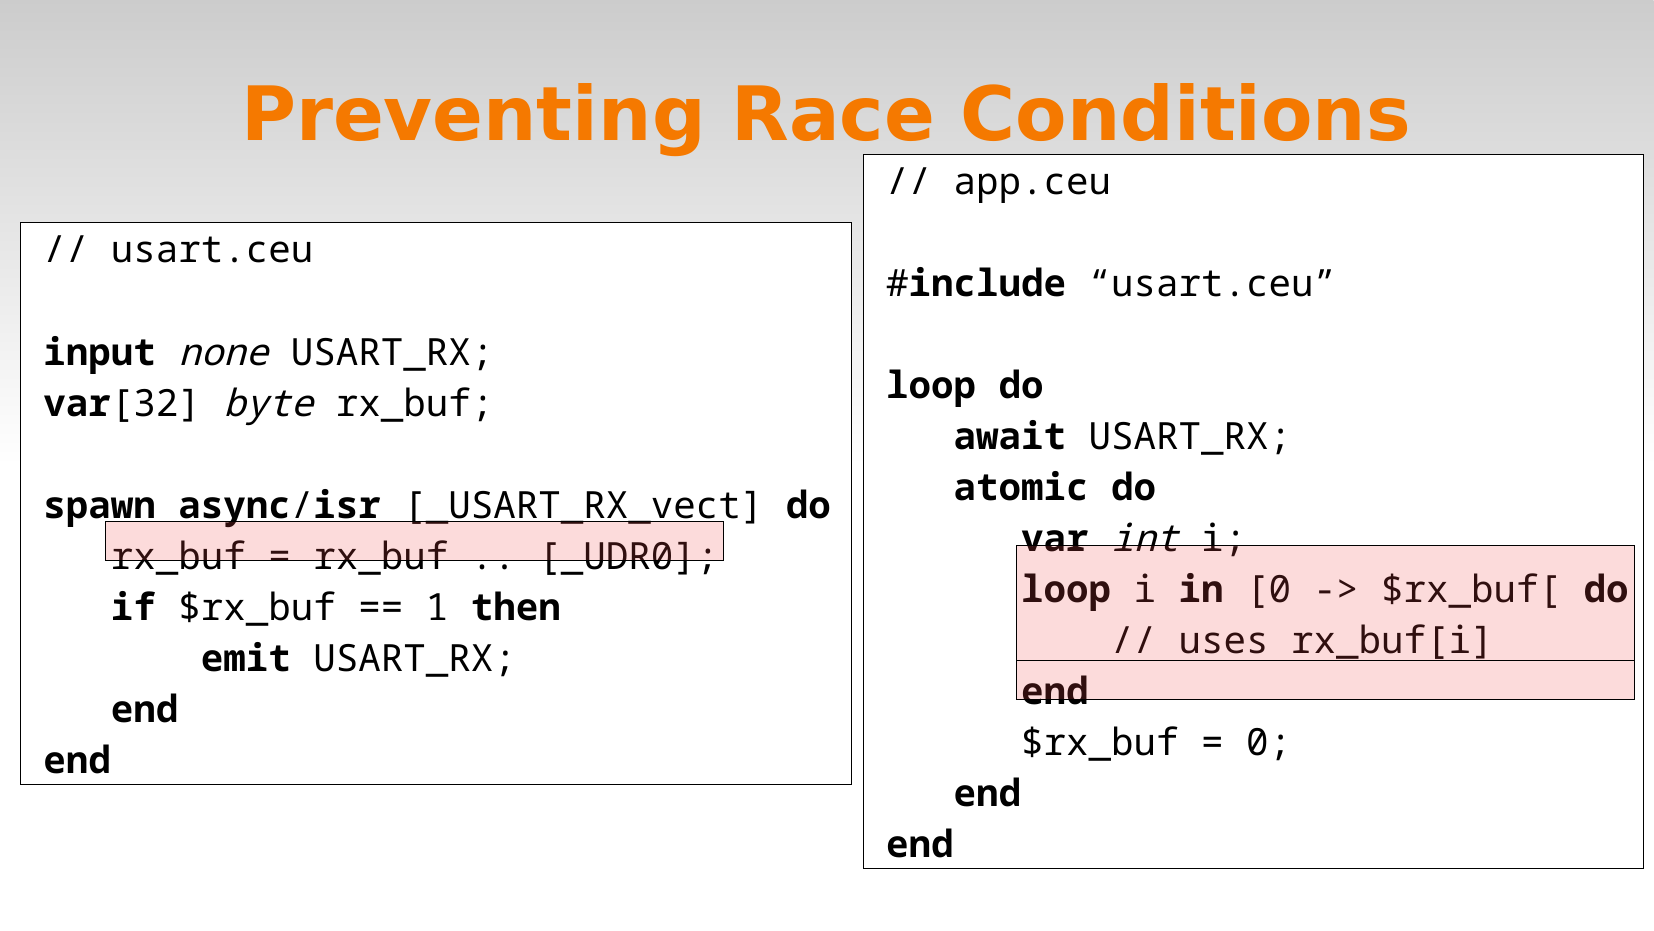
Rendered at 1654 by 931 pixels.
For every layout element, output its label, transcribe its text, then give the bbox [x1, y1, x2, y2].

text_box [1016, 545, 1635, 700]
text_box // app.ceu #include “usart.ceu” loop do await USART_RX; atomic do var int i; loop i in [0 -> $rx_buf[ do // uses rx_buf[i] end $rx_buf = 0; end end [863, 229, 1644, 793]
text_box // usart.ceu input none USART_RX; var[32] byte rx_buf; spawn async/isr [_USART_RX_vect] do rx_buf = rx_buf .. [_UDR0]; if $rx_buf == 1 then emit USART_RX; end end [20, 297, 852, 710]
text_box [105, 521, 724, 561]
title Preventing Race Conditions [82, 37, 1571, 193]
